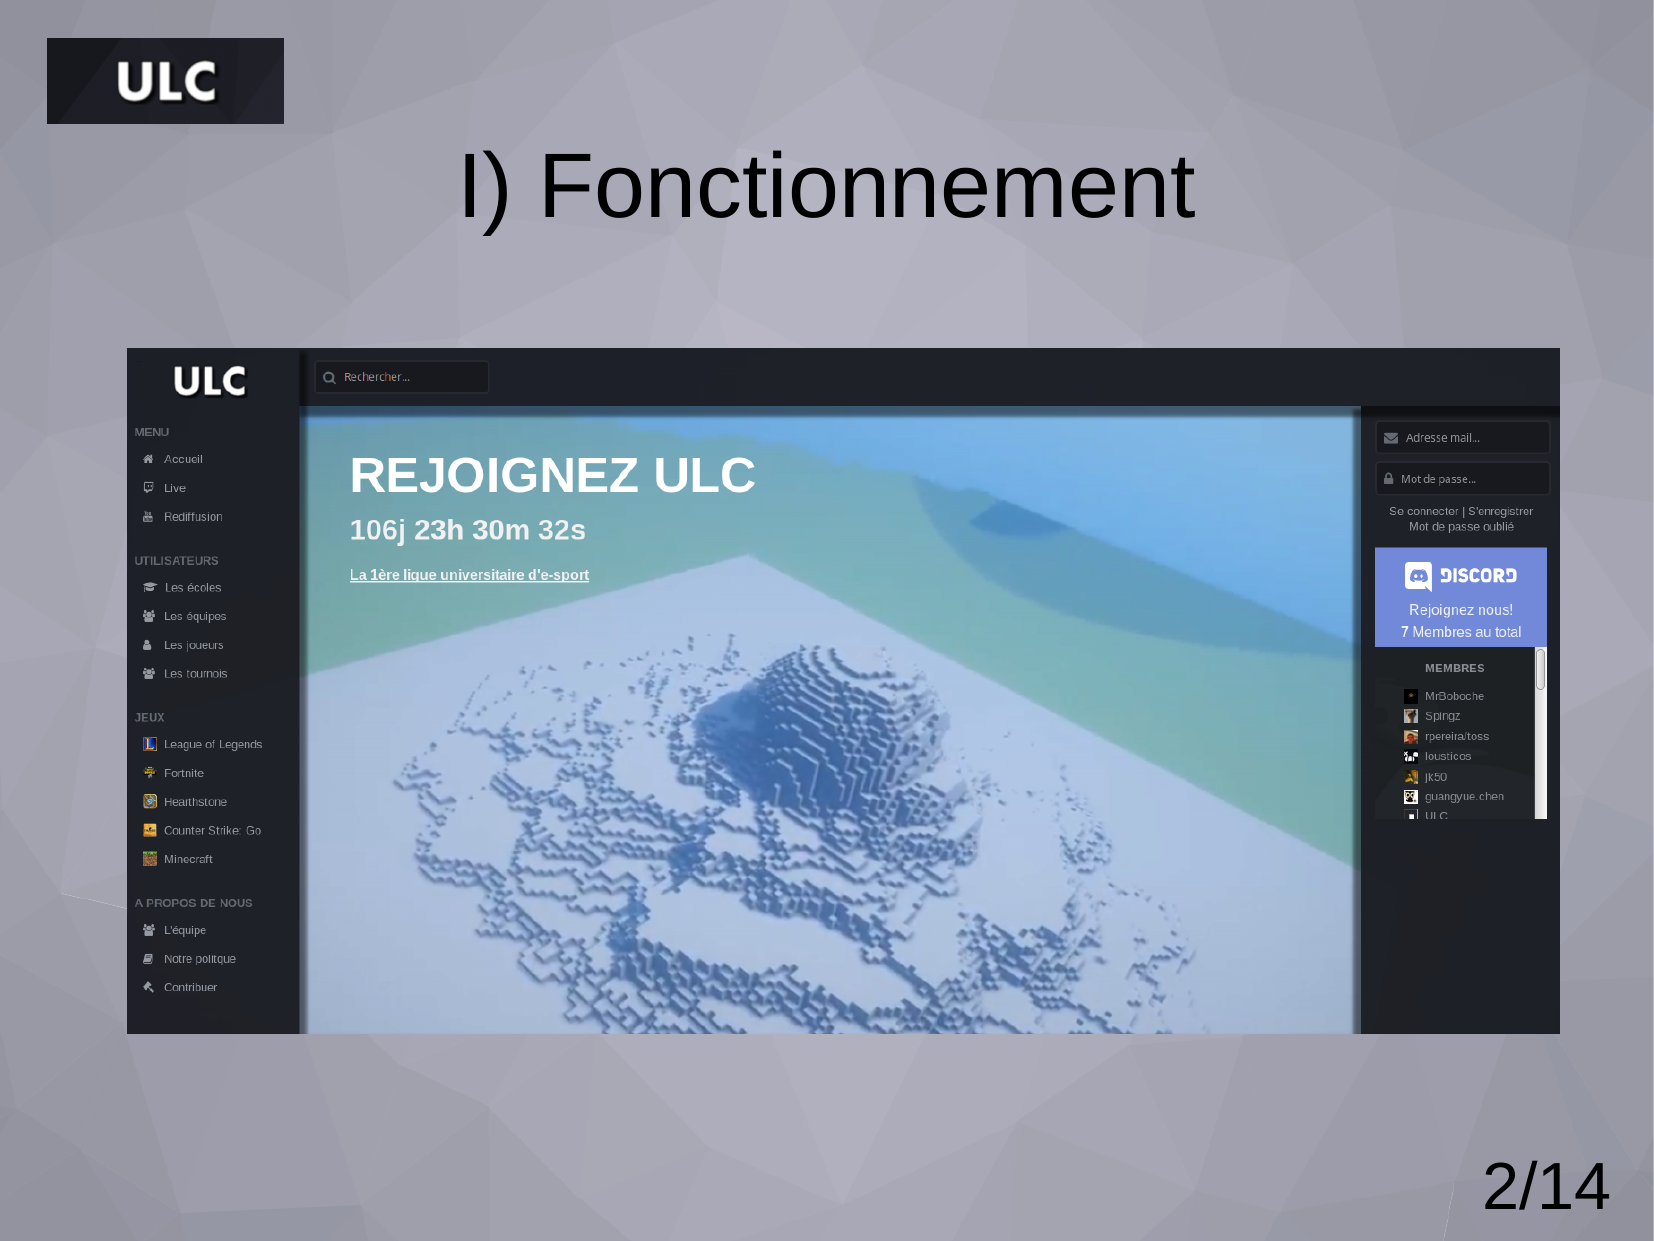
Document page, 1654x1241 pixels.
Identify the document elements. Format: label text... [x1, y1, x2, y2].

picture [0, 0, 1654, 1241]
title I) Fonctionnement [82, 82, 1571, 290]
list 2/14 [1411, 1045, 1654, 1217]
